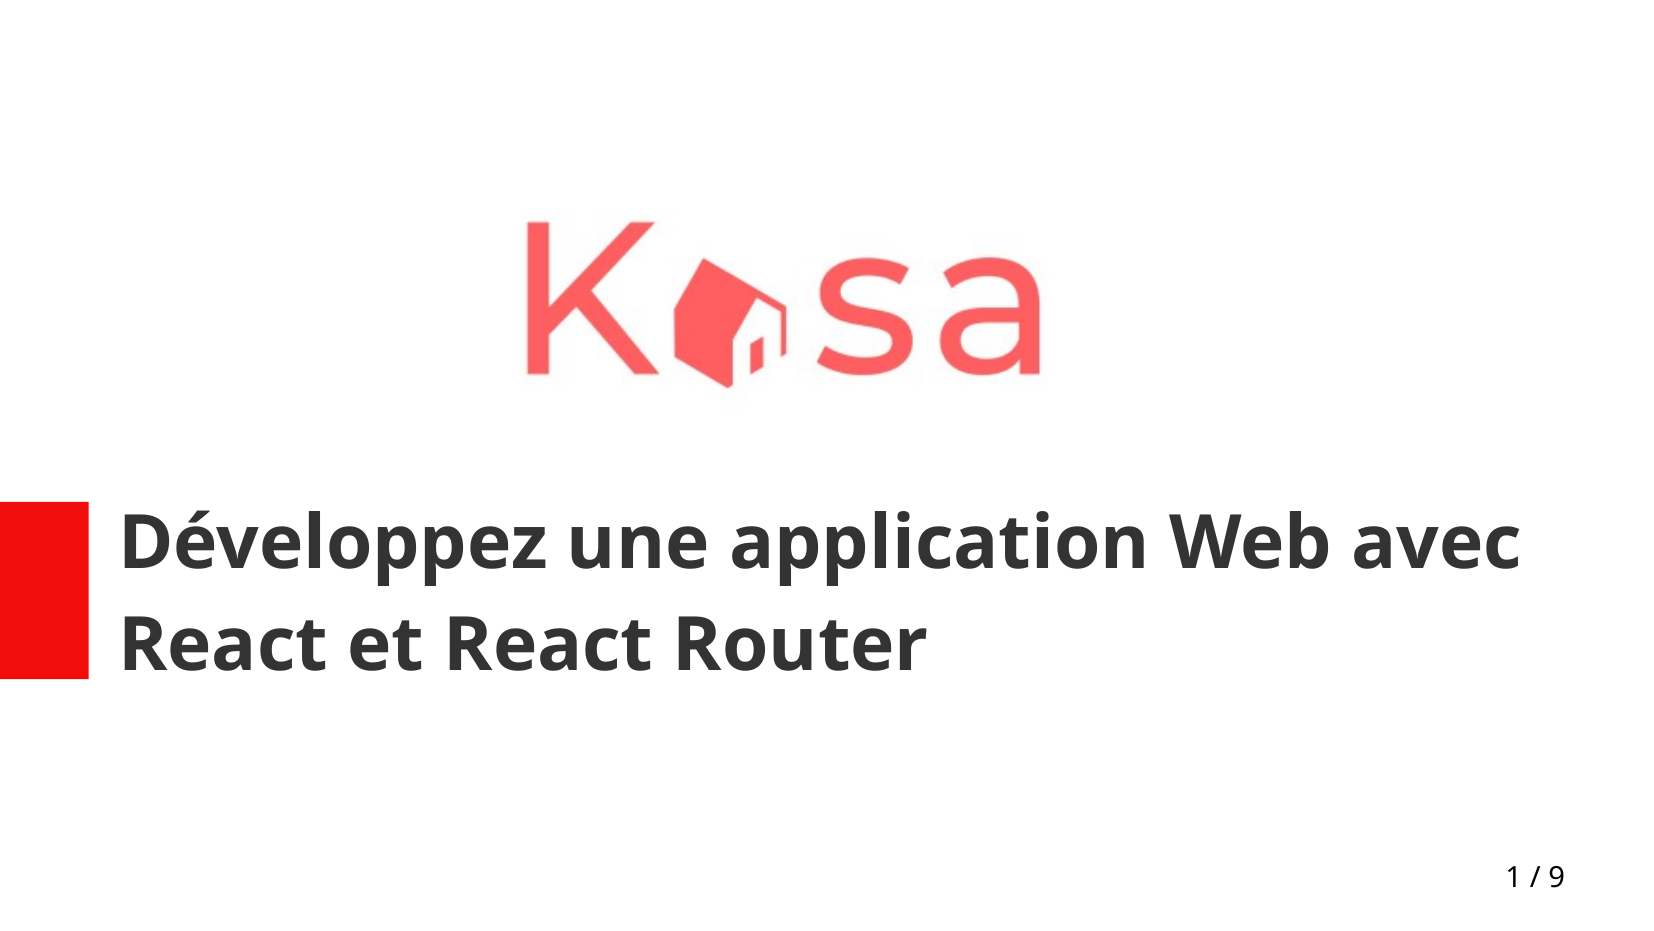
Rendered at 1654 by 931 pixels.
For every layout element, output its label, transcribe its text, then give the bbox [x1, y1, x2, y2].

picture [472, 159, 1132, 485]
title Développez une application Web avec React et React Router [118, 488, 1536, 693]
